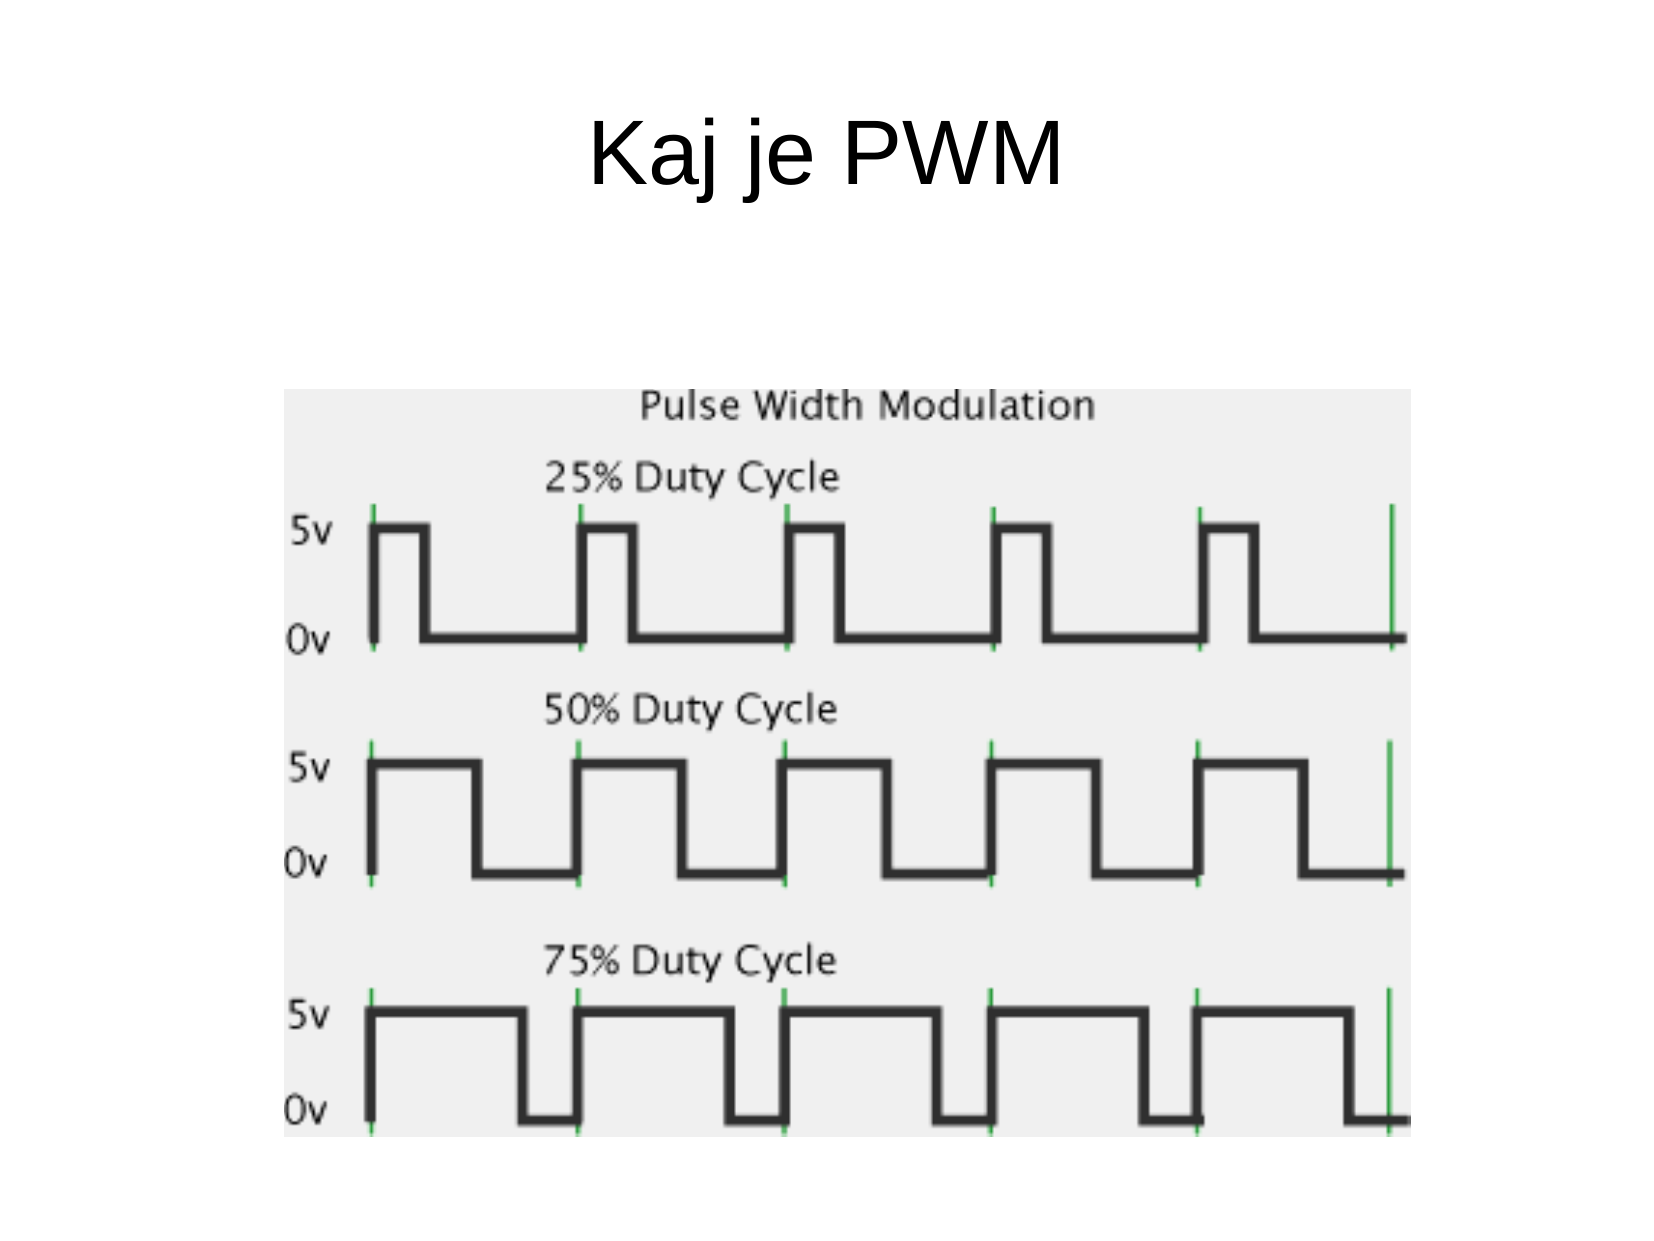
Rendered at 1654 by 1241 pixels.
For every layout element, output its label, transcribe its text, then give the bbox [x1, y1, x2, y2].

title Kaj je PWM [82, 49, 1571, 257]
picture [284, 389, 1411, 1137]
